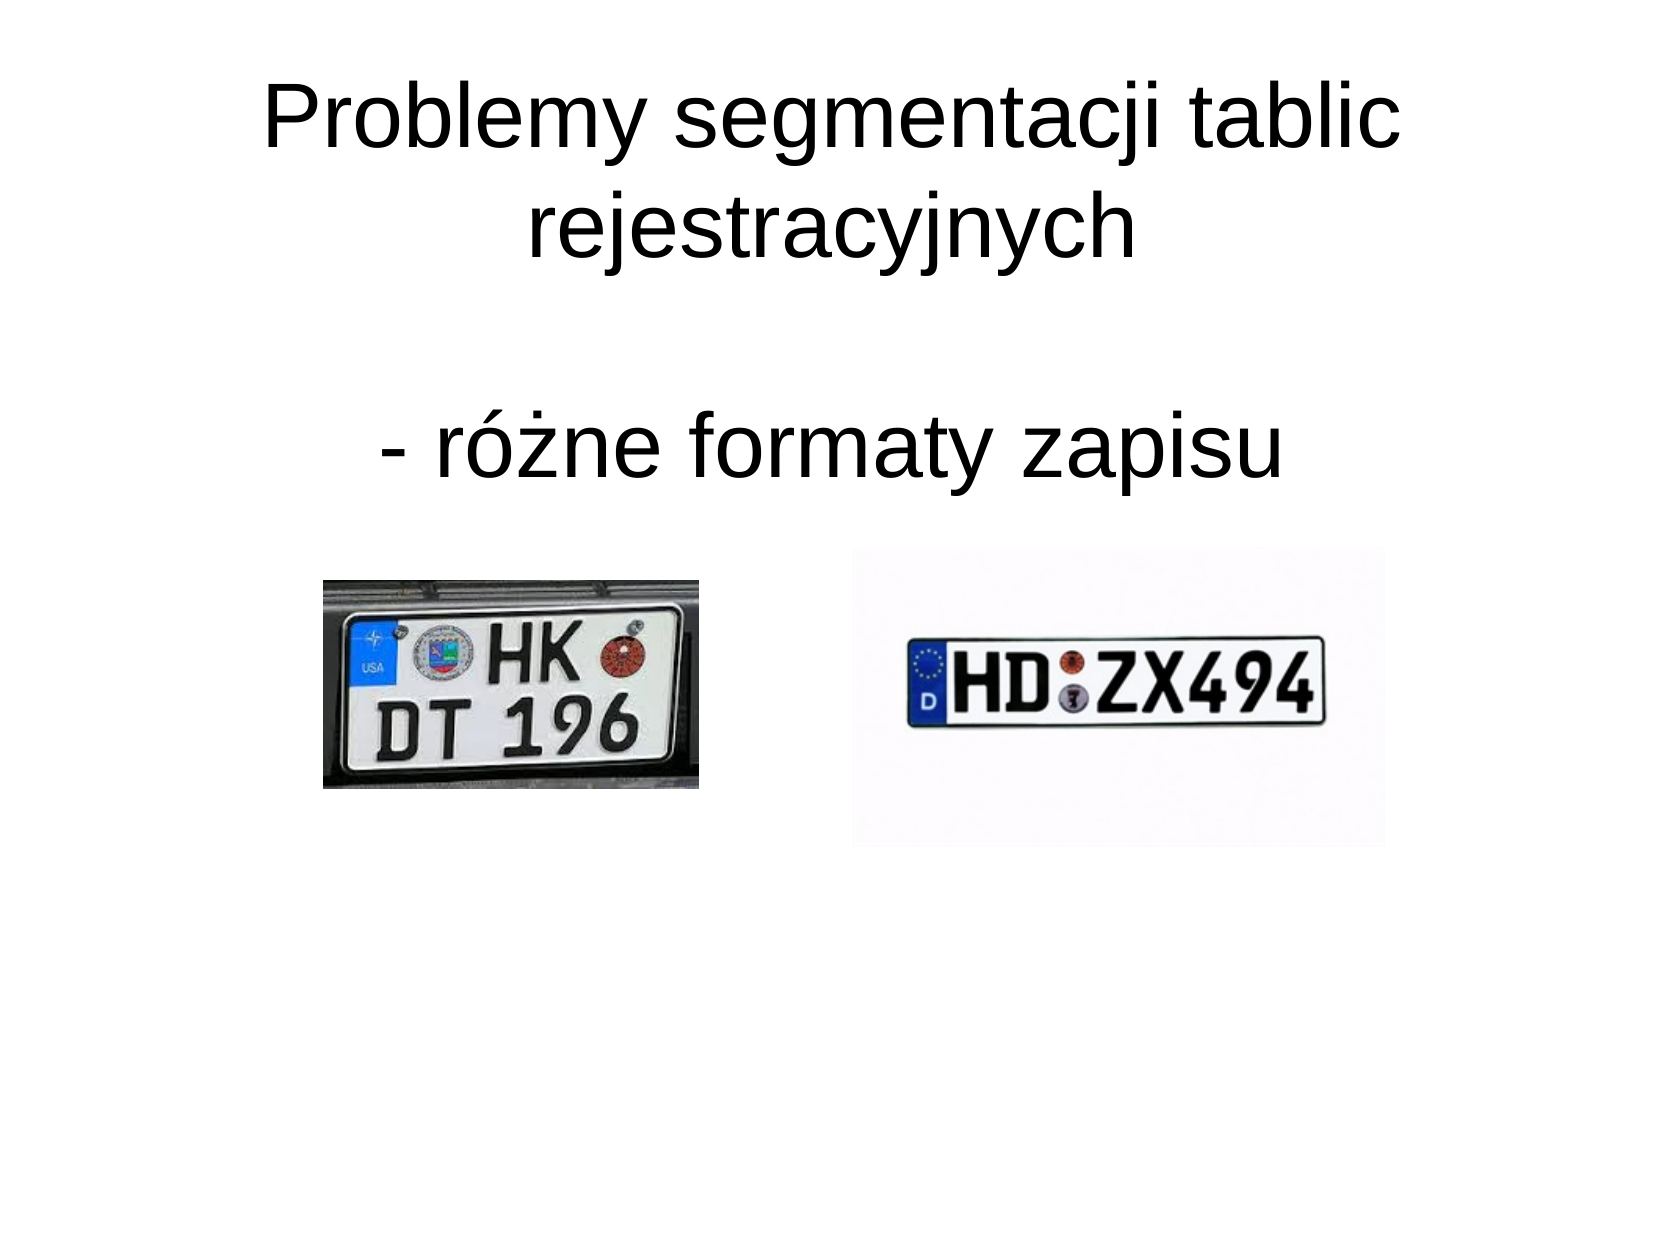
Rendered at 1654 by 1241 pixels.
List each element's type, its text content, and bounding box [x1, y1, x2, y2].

picture [323, 580, 700, 789]
picture [853, 547, 1385, 847]
title Problemy segmentacji tablic rejestracyjnych - różne formaty zapisu [82, 49, 1583, 502]
